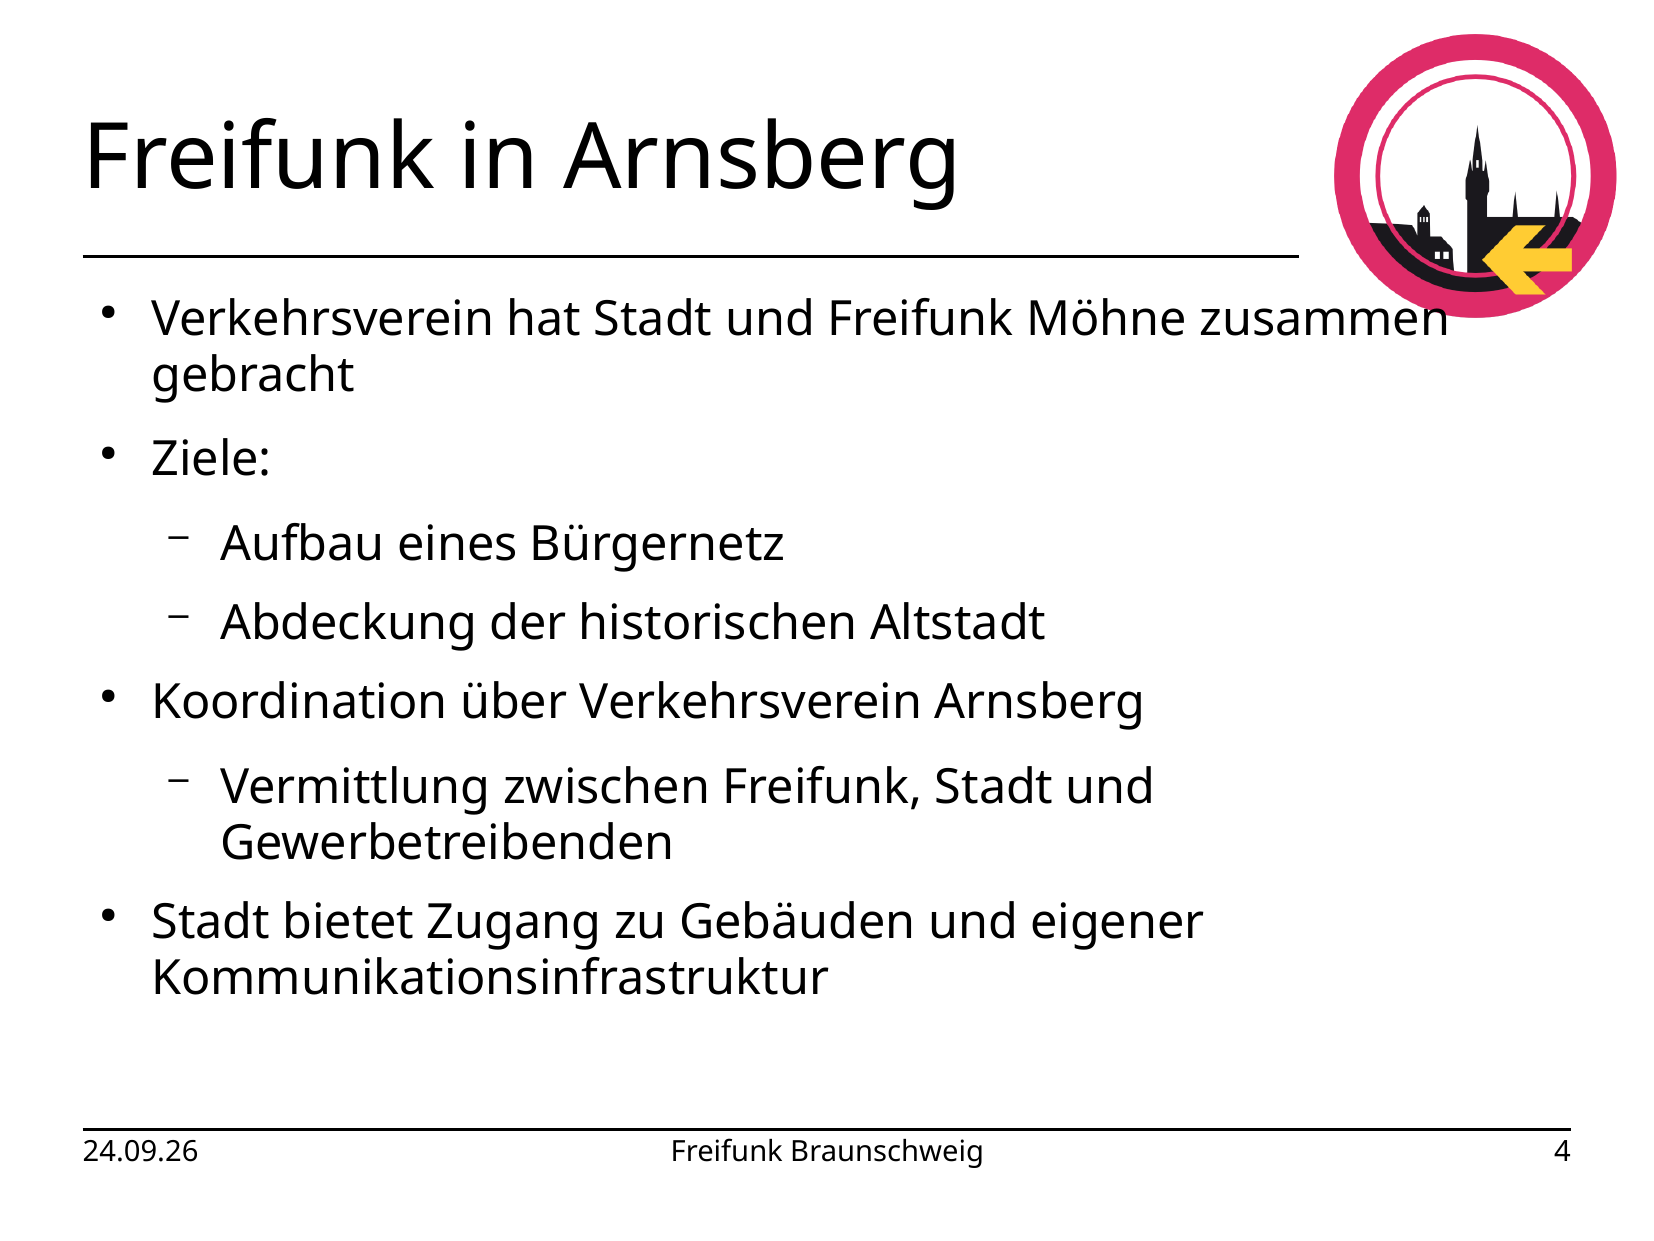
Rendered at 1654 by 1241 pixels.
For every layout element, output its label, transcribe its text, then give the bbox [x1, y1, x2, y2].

title Freifunk in Arnsberg [82, 49, 1300, 257]
picture [1331, 32, 1619, 319]
list Verkehrsverein hat Stadt und Freifunk Möhne zusammen gebracht Ziele: Aufbau eines Bürgernetz Abdeckung der historischen Altstadt Koordination über Verkehrsverein Arnsberg Vermittlung zwischen Freifunk, Stadt und Gewerbetreibenden Stadt bietet Zugang zu Gebäuden und eigener Kommunikationsinfrastruktur [82, 290, 1538, 1010]
